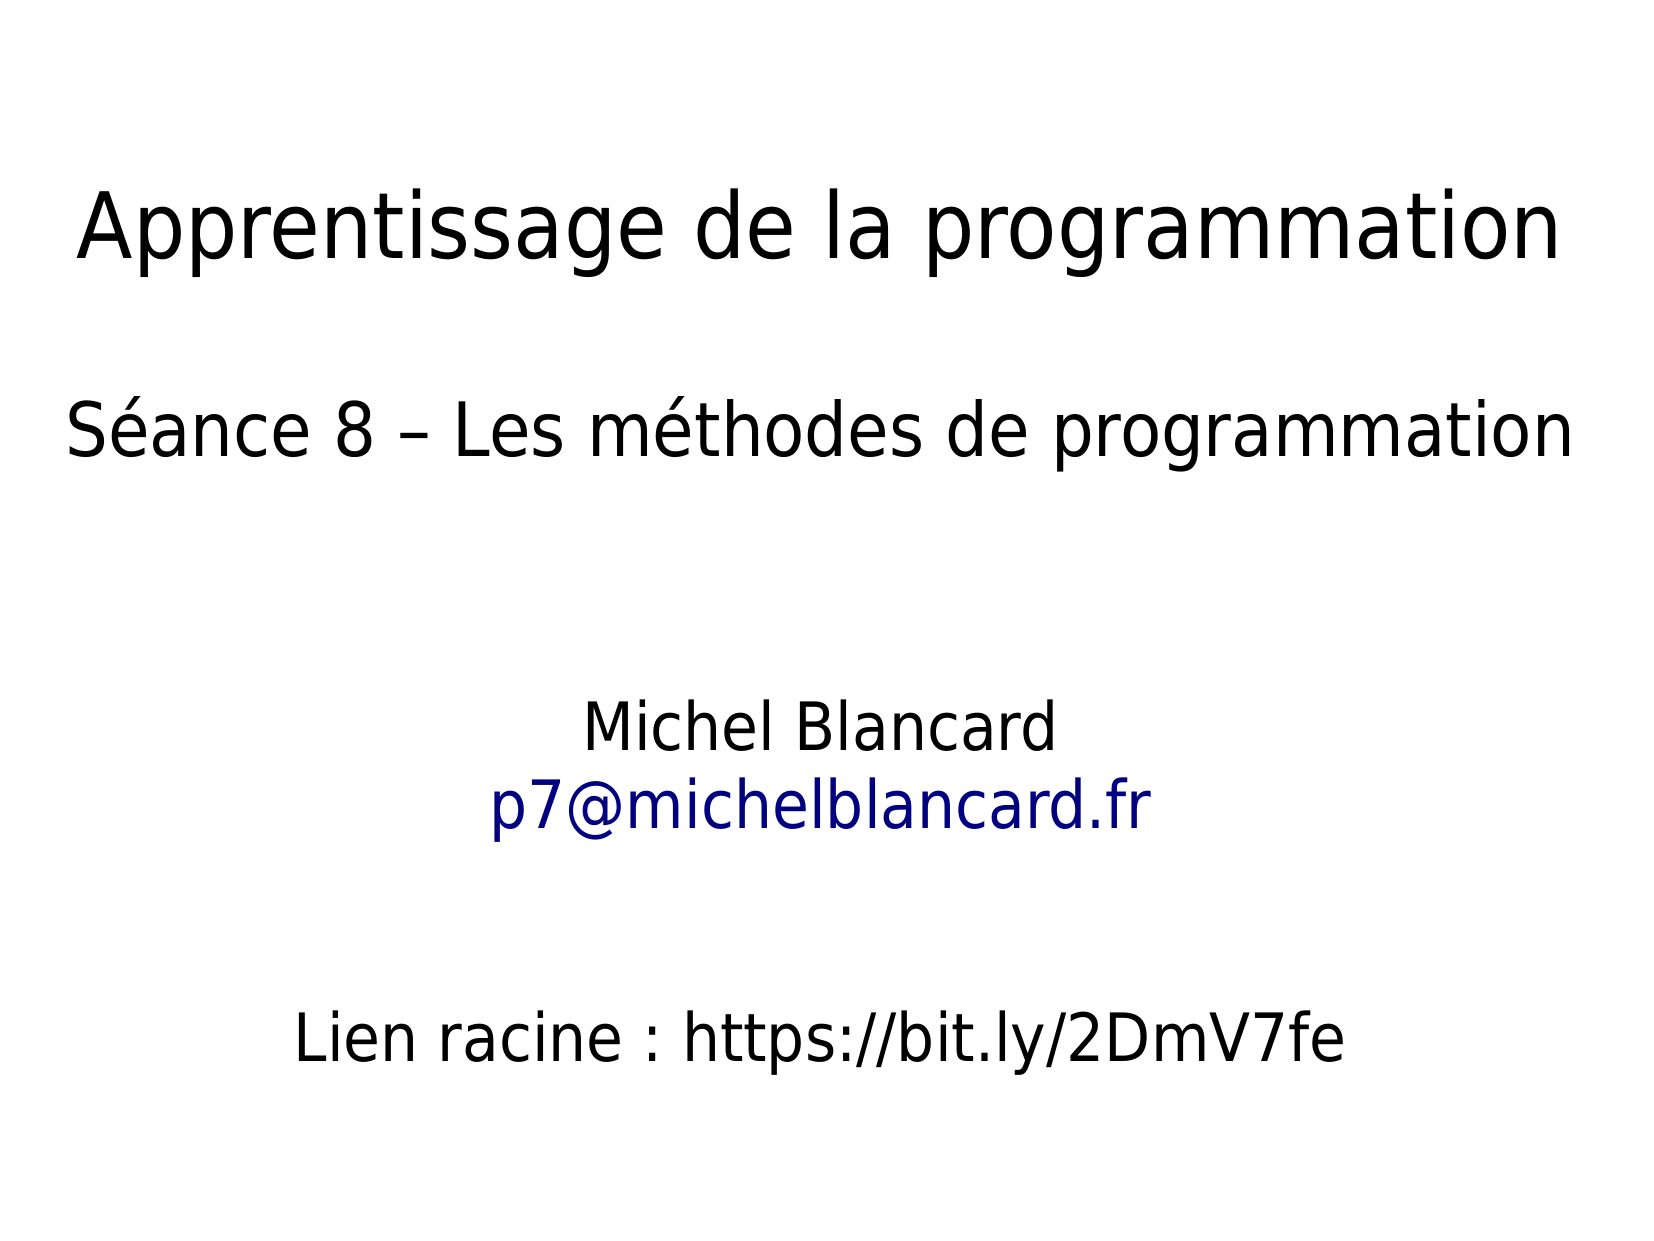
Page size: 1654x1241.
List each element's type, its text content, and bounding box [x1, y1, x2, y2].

title Apprentissage de la programmation Séance 8 – Les méthodes de programmation Michel Blancard p7@michelblancard.fr Lien racine : https://bit.ly/2DmV7fe [35, 129, 1607, 1122]
